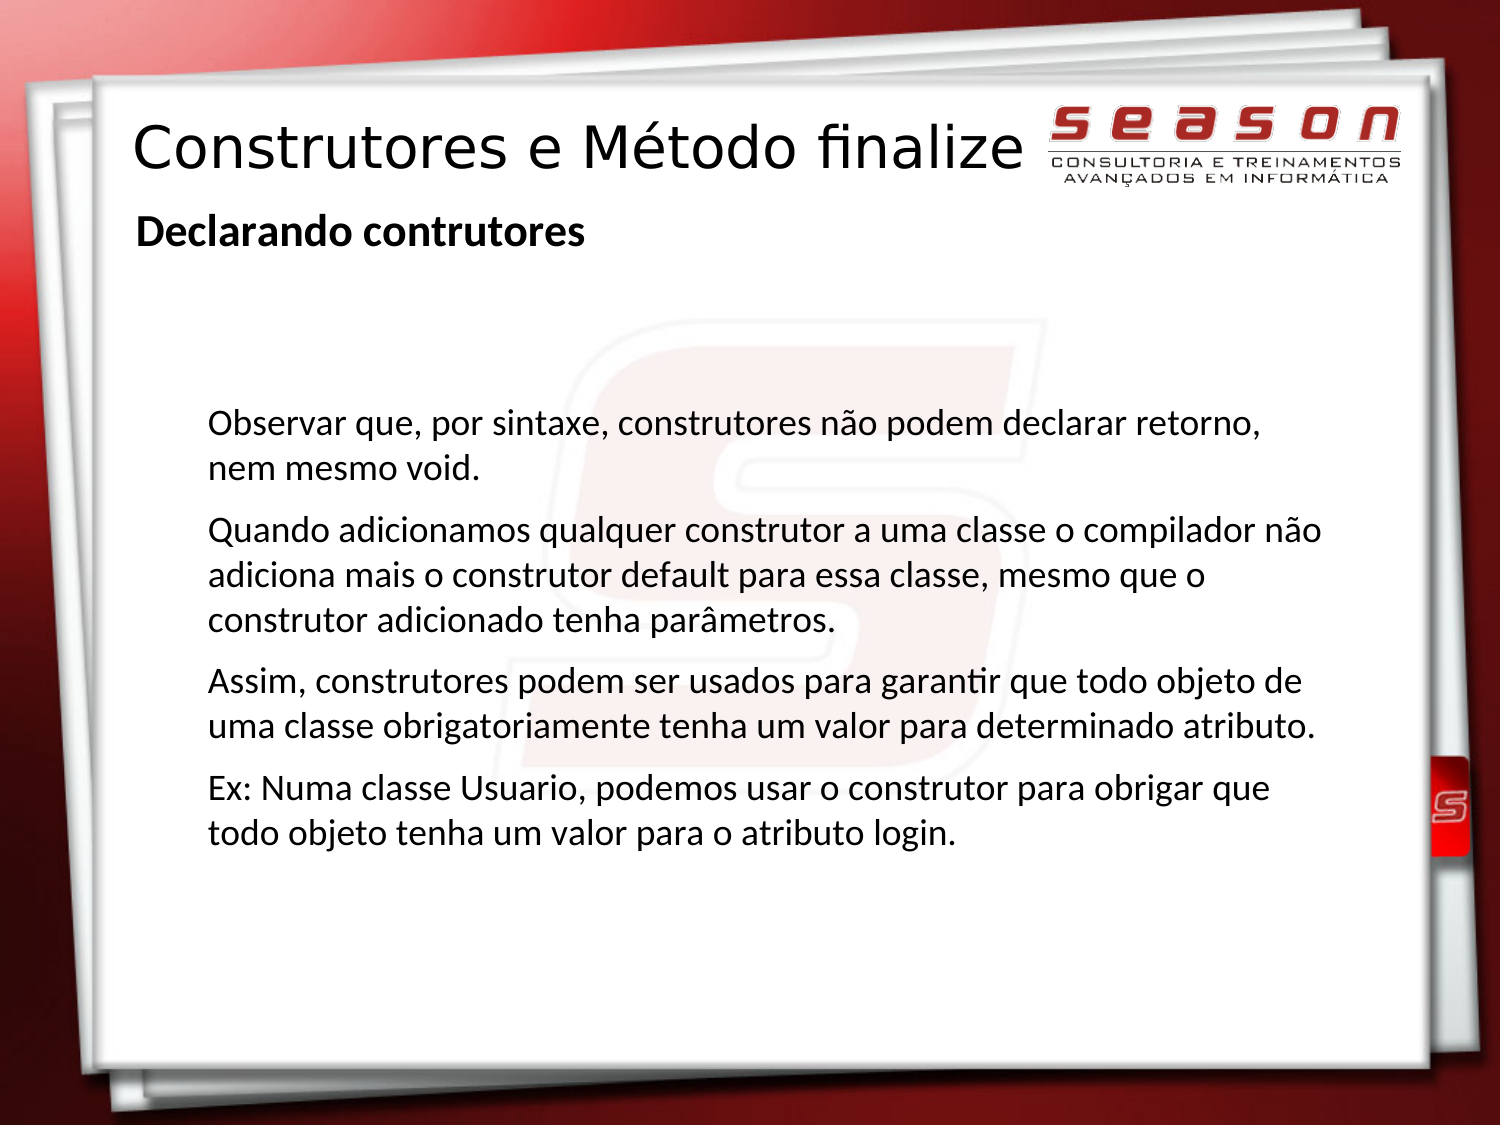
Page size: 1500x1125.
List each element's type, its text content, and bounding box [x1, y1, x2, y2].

title Construtores e Método finalize [118, 33, 1394, 257]
text_box Observar que, por sintaxe, construtores não podem declarar retorno, nem mesmo void. Quando adicionamos qualquer construtor a uma classe o compilador não adiciona mais o construtor default para essa classe, mesmo que o construtor adicionado tenha parâmetros. Assim, construtores podem ser usados para garantir que todo objeto de uma classe obrigatoriamente tenha um valor para determinado atributo. Ex: Numa classe Usuario, podemos usar o construtor para obrigar que todo objeto tenha um valor para o atributo login. [207, 330, 1328, 921]
text_box Declarando contrutores [119, 200, 1240, 256]
picture [0, 0, 1500, 1125]
